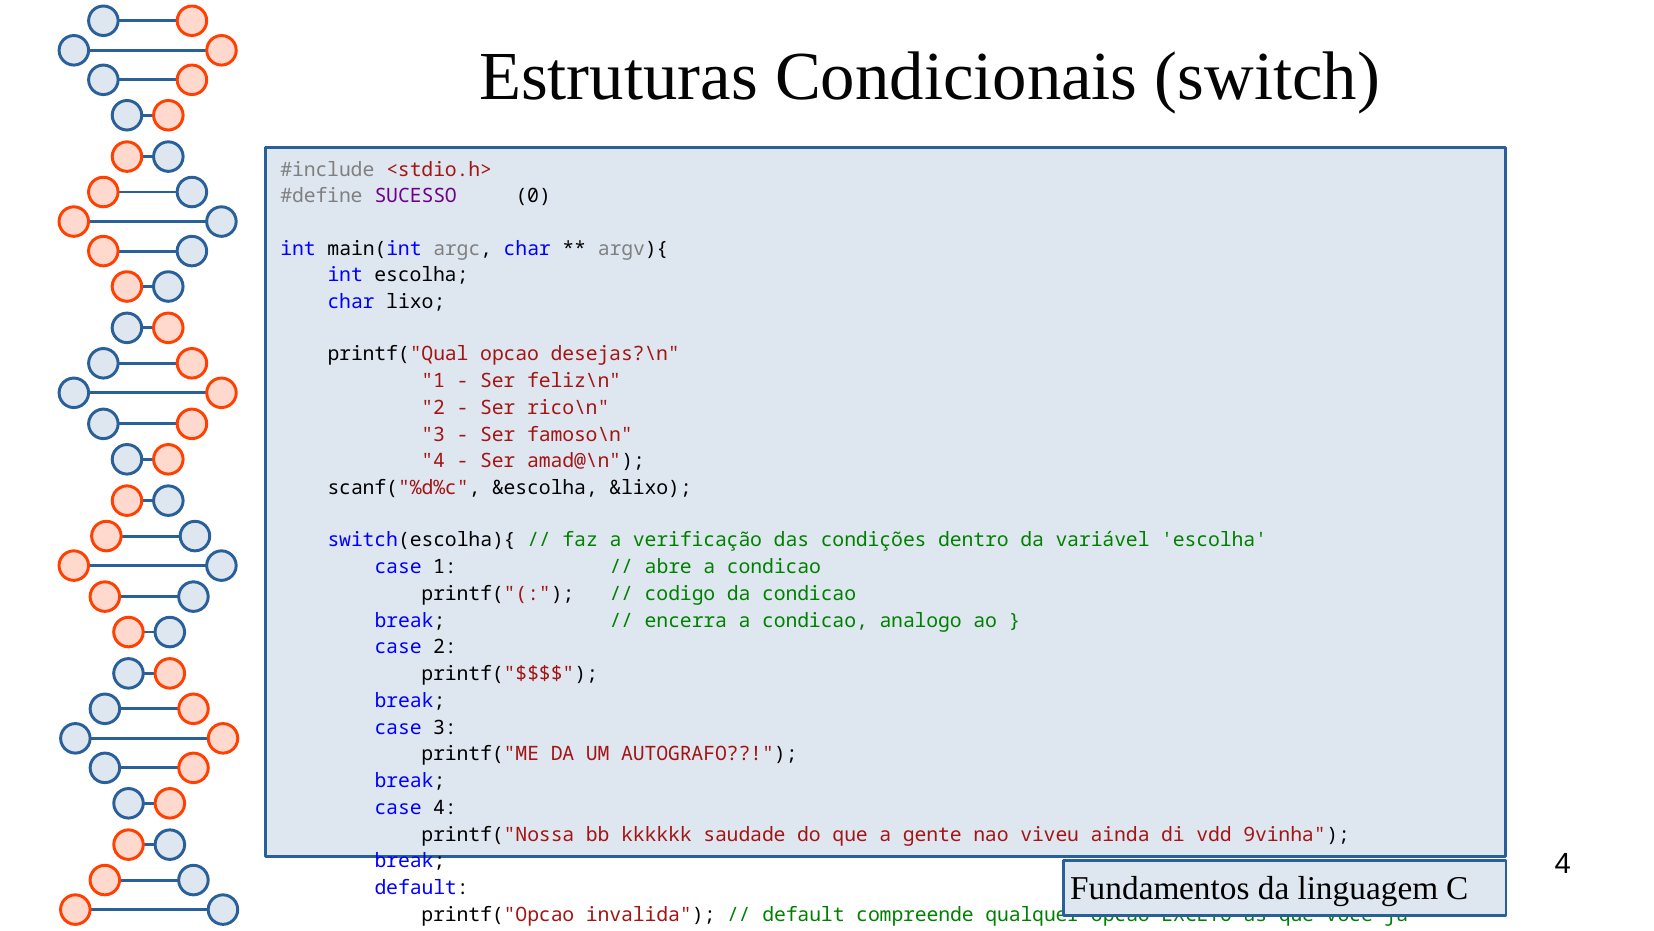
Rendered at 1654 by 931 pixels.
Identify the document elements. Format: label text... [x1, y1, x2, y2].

text_box [1477, 860, 1507, 916]
text_box Fundamentos da linguagem C [1063, 850, 1477, 925]
text_box #include <stdio.h> #define SUCESSO (0) int main(int argc, char ** argv){ int escolha; char lixo; printf("Qual opcao desejas?\n" "1 - Ser feliz\n" "2 - Ser rico\n" "3 - Ser famoso\n" "4 - Ser amad@\n"); scanf("%d%c", &escolha, &lixo); switch(escolha){ // faz a verificação das condições dentro da variável 'escolha' case 1: // abre a condicao printf("(:"); // codigo da condicao break; // encerra a condicao, analogo ao } case 2: printf("$$$$"); break; case 3: printf("ME DA UM AUTOGRAFO??!"); break; case 4: printf("Nossa bb kkkkkk saudade do que a gente nao viveu ainda di vdd 9vinha"); break; default: printf("Opcao invalida"); // default compreende qualquer opcao EXCETO as que voce ja estabeleceu break; } return SUCESSO; } [265, 147, 1477, 848]
text_box [265, 147, 1506, 857]
title Estruturas Condicionais (switch) [265, 0, 1595, 154]
